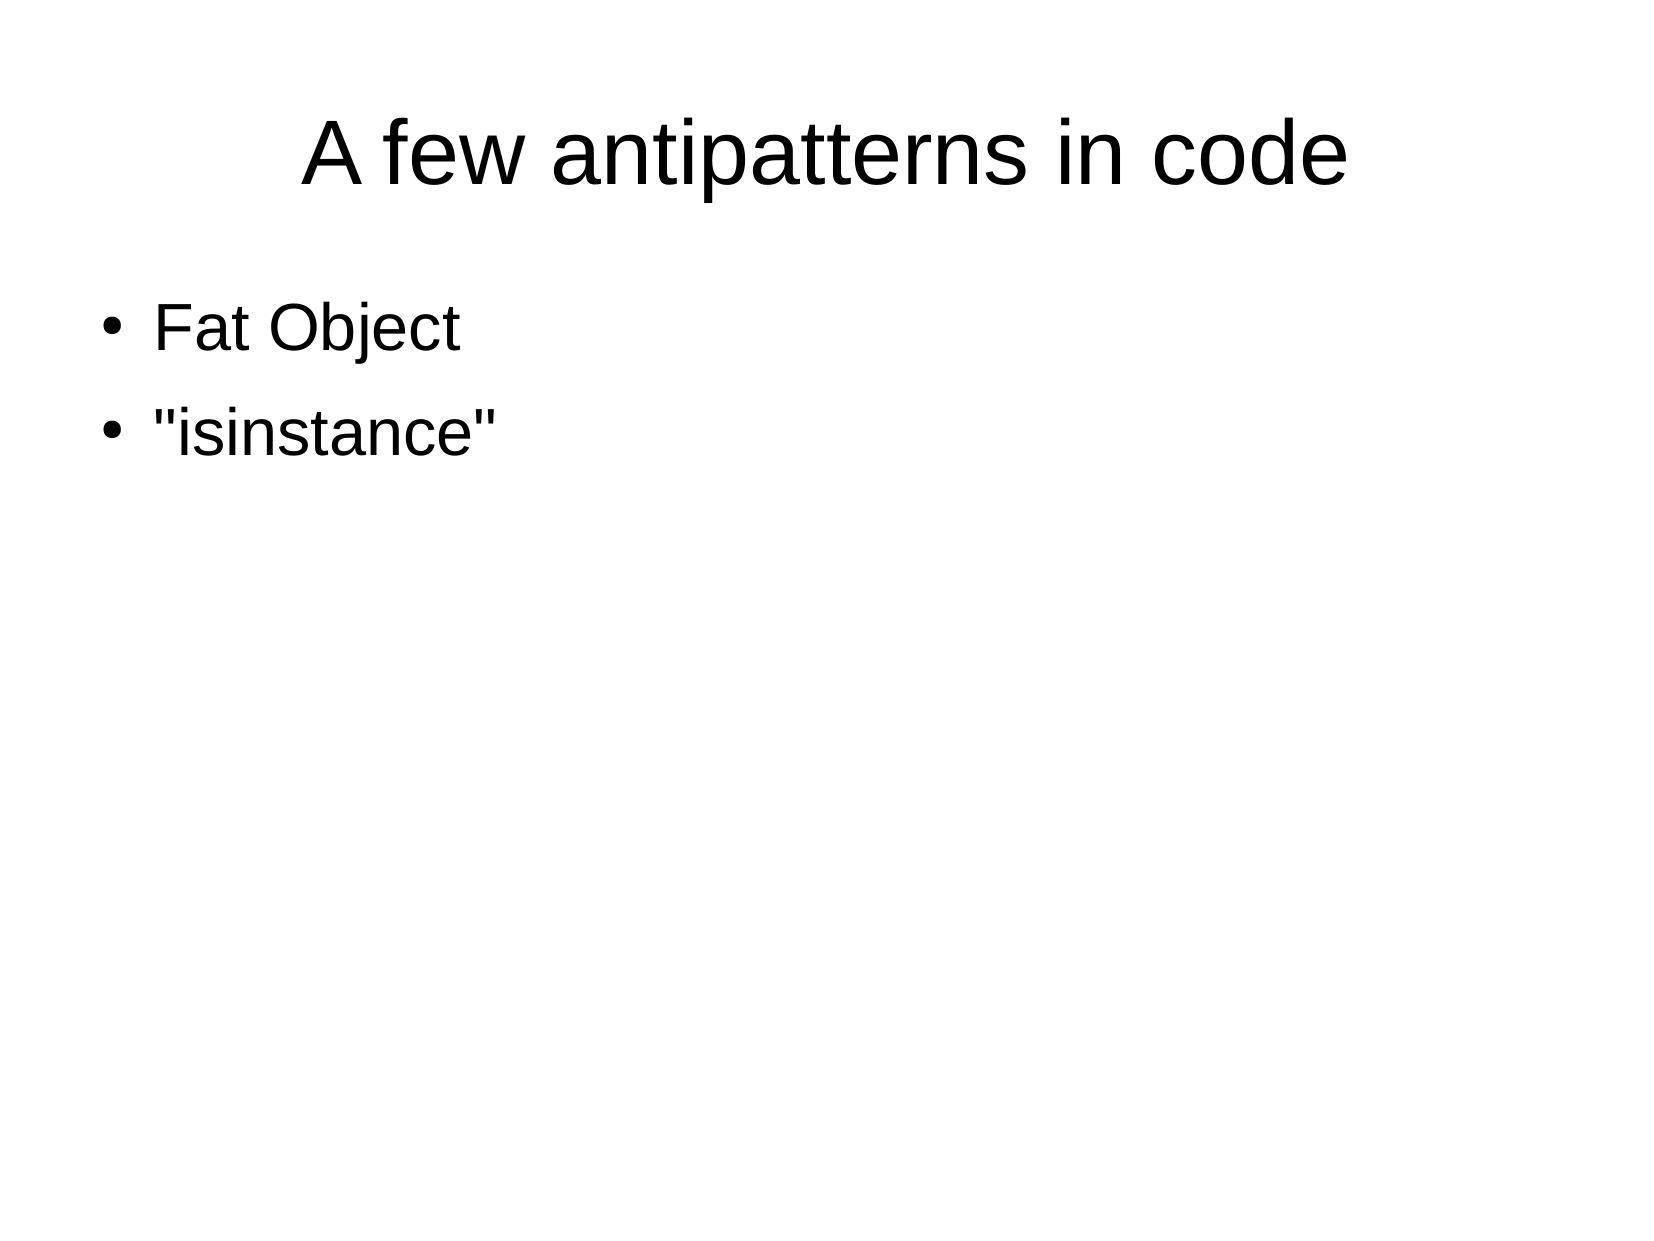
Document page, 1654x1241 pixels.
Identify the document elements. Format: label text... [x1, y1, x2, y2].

title A few antipatterns in code [82, 49, 1571, 257]
list Fat Object "isinstance" [82, 290, 1571, 1109]
